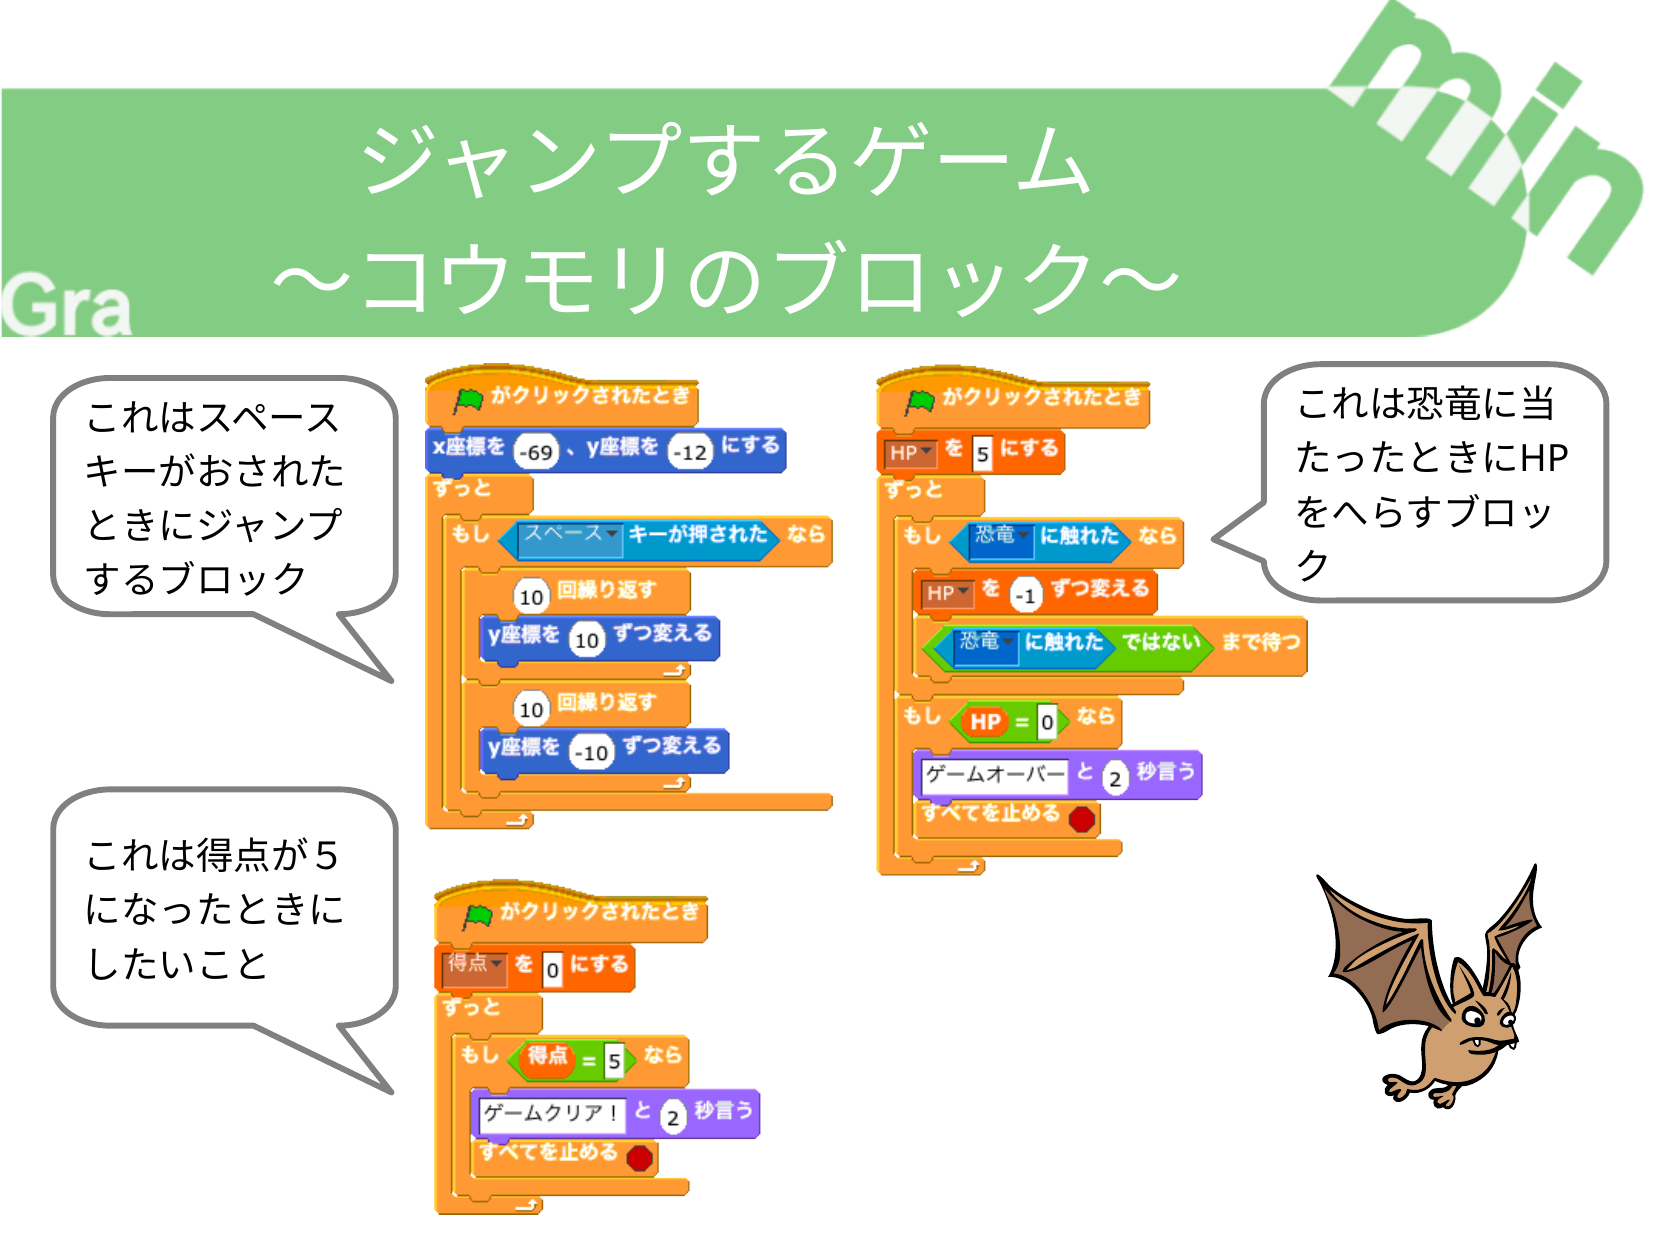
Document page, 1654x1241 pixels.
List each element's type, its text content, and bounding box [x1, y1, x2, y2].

text_box これは恐竜に当たったときにHPをへらすブロック [1213, 364, 1607, 601]
title ジャンプするゲーム 〜コウモリのブロック〜 [11, 99, 1441, 332]
text_box これはスペースキーがおされたときにジャンプするブロック [53, 377, 396, 682]
text_box これは得点が５になったときにしたいこと [53, 789, 396, 1093]
picture [425, 363, 1607, 1215]
picture [1, 0, 1654, 337]
